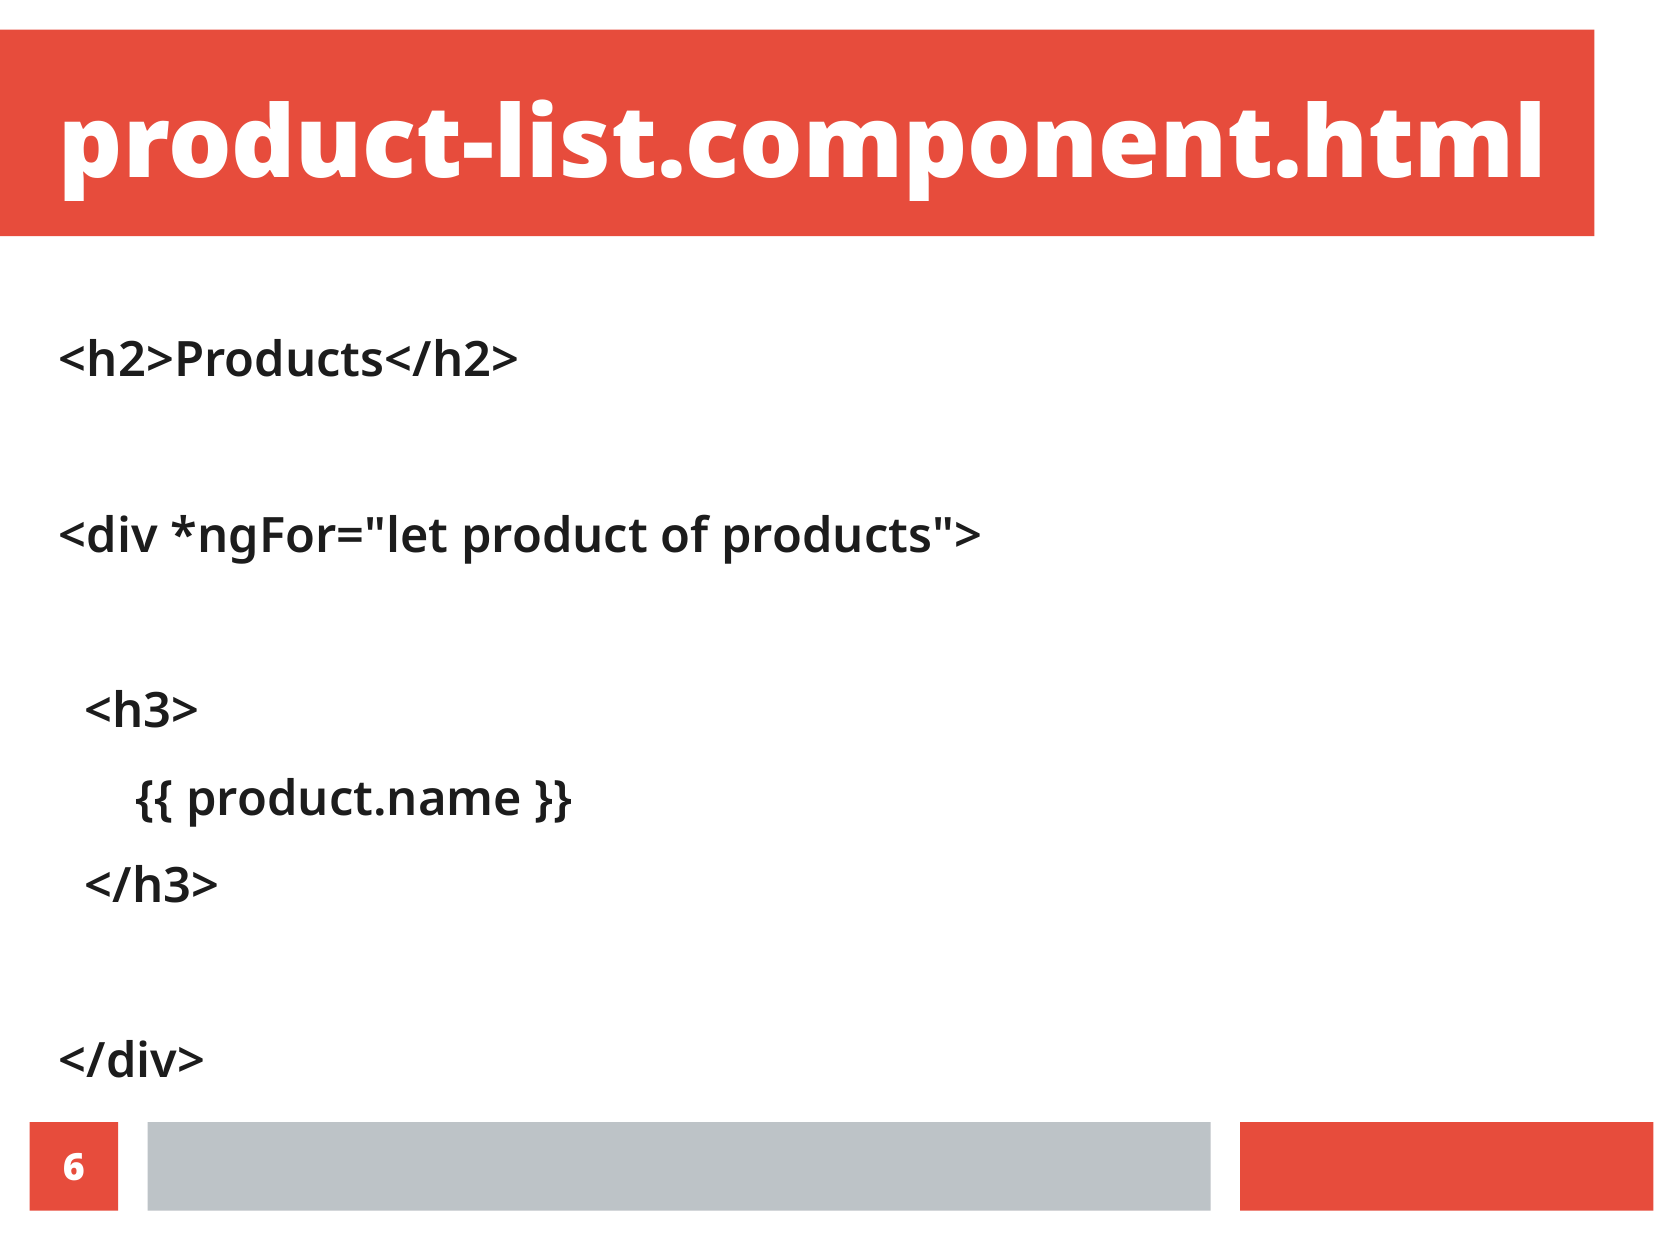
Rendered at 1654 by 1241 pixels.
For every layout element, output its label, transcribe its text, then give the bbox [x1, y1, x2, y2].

title product-list.component.html [59, 59, 1595, 207]
list <h2>Products</h2> <div *ngFor="let product of products"> <h3> {{ product.name }} </h3> </div> [59, 324, 1565, 1093]
